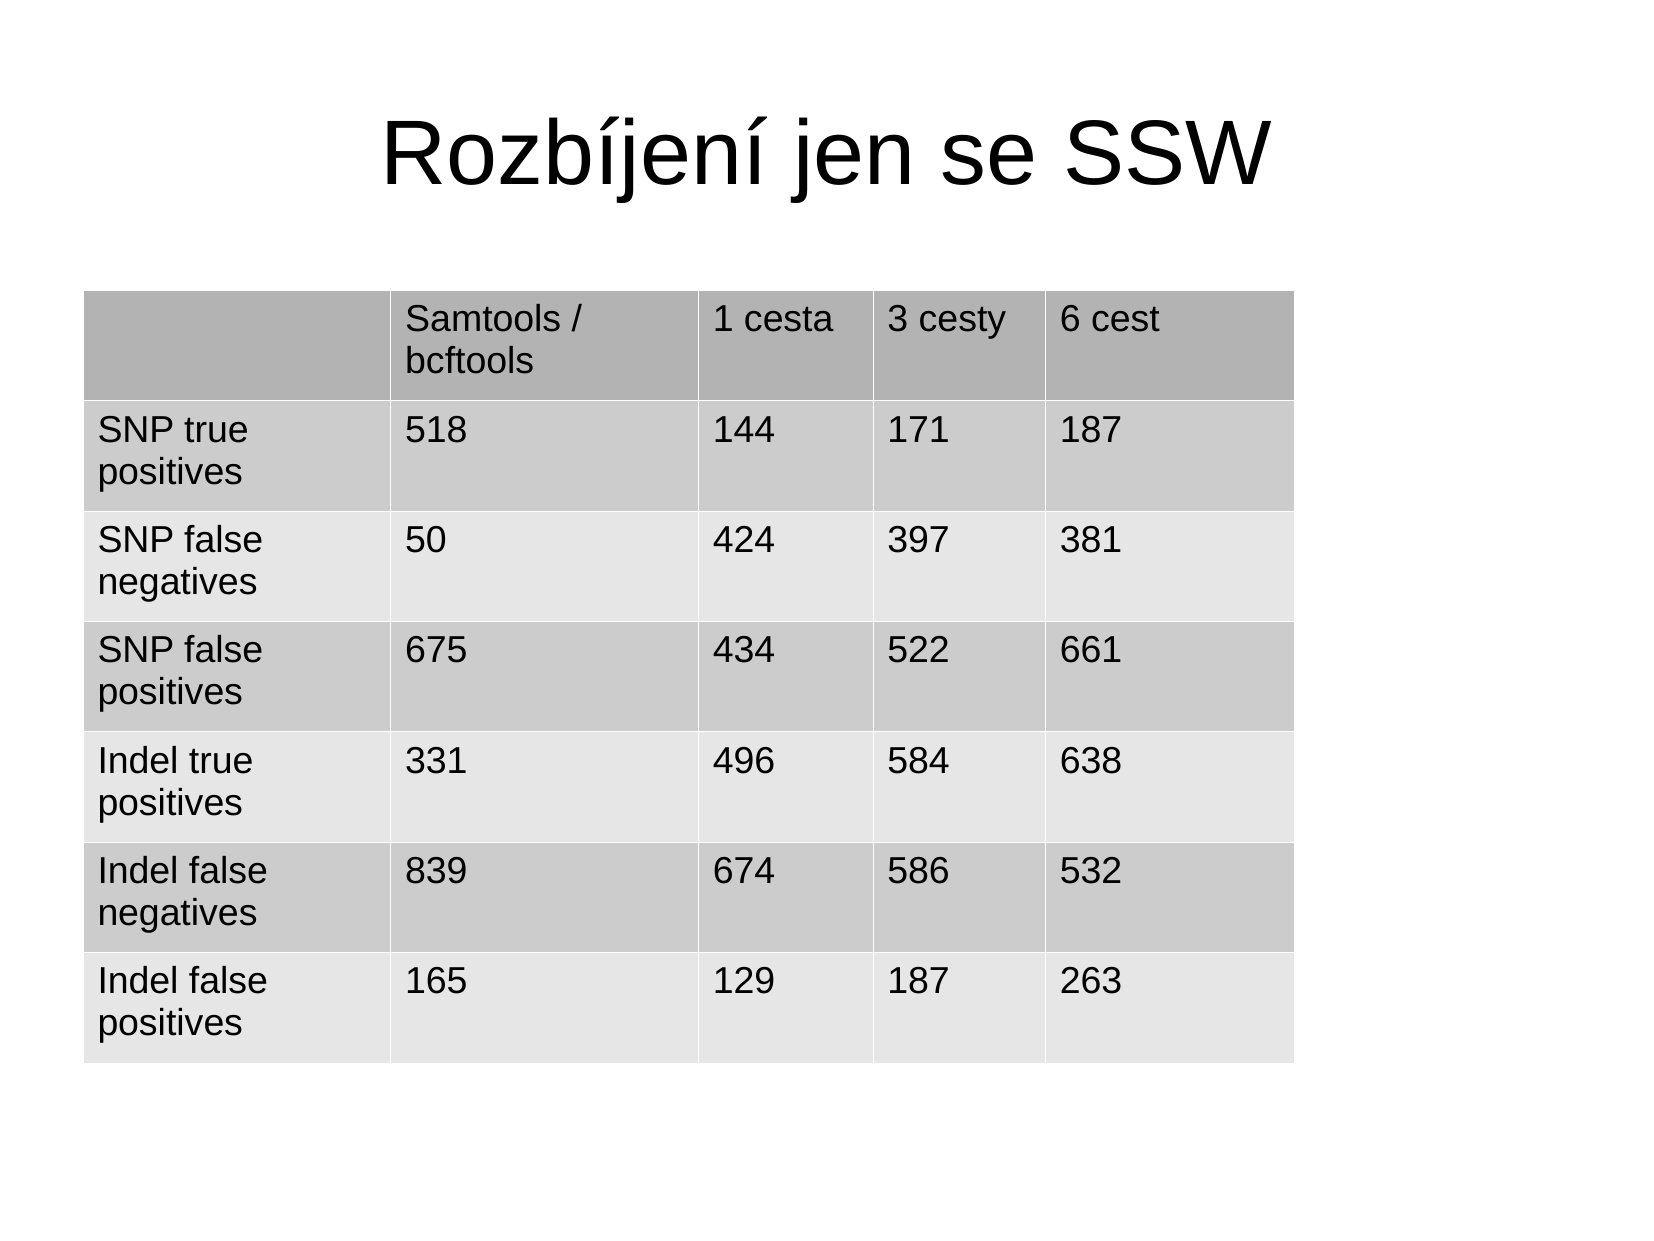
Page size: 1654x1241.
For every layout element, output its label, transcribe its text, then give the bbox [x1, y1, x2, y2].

table_header [84, 291, 390, 400]
table_cell 638 [1046, 732, 1294, 842]
table_cell Indel false positives [84, 953, 390, 1063]
table_cell 50 [391, 512, 698, 621]
table_cell 424 [699, 512, 873, 621]
table_cell 171 [874, 401, 1045, 511]
table_cell 839 [391, 843, 698, 952]
table_cell 381 [1046, 512, 1294, 621]
table_cell 263 [1046, 953, 1294, 1063]
title Rozbíjení jen se SSW [82, 49, 1571, 257]
table_cell 522 [874, 622, 1045, 731]
table_cell 144 [699, 401, 873, 511]
table_cell 586 [874, 843, 1045, 952]
table_header 1 cesta [699, 291, 873, 400]
table_cell Indel true positives [84, 732, 390, 842]
table_cell 675 [391, 622, 698, 731]
table_header Samtools / bcftools [391, 291, 698, 400]
table_cell 532 [1046, 843, 1294, 952]
table_header 6 cest [1046, 291, 1294, 400]
table_cell 397 [874, 512, 1045, 621]
table_cell SNP true positives [84, 401, 390, 511]
table_cell 661 [1046, 622, 1294, 731]
table_cell 187 [874, 953, 1045, 1063]
table_cell 434 [699, 622, 873, 731]
table_cell SNP false negatives [84, 512, 390, 621]
table_cell 331 [391, 732, 698, 842]
table_cell 674 [699, 843, 873, 952]
table_cell 496 [699, 732, 873, 842]
table_cell 129 [699, 953, 873, 1063]
table_cell SNP false positives [84, 622, 390, 731]
table_header 3 cesty [874, 291, 1045, 400]
table_cell 518 [391, 401, 698, 511]
table_cell Indel false negatives [84, 843, 390, 952]
table_cell 187 [1046, 401, 1294, 511]
table_cell 584 [874, 732, 1045, 842]
table_cell 165 [391, 953, 698, 1063]
